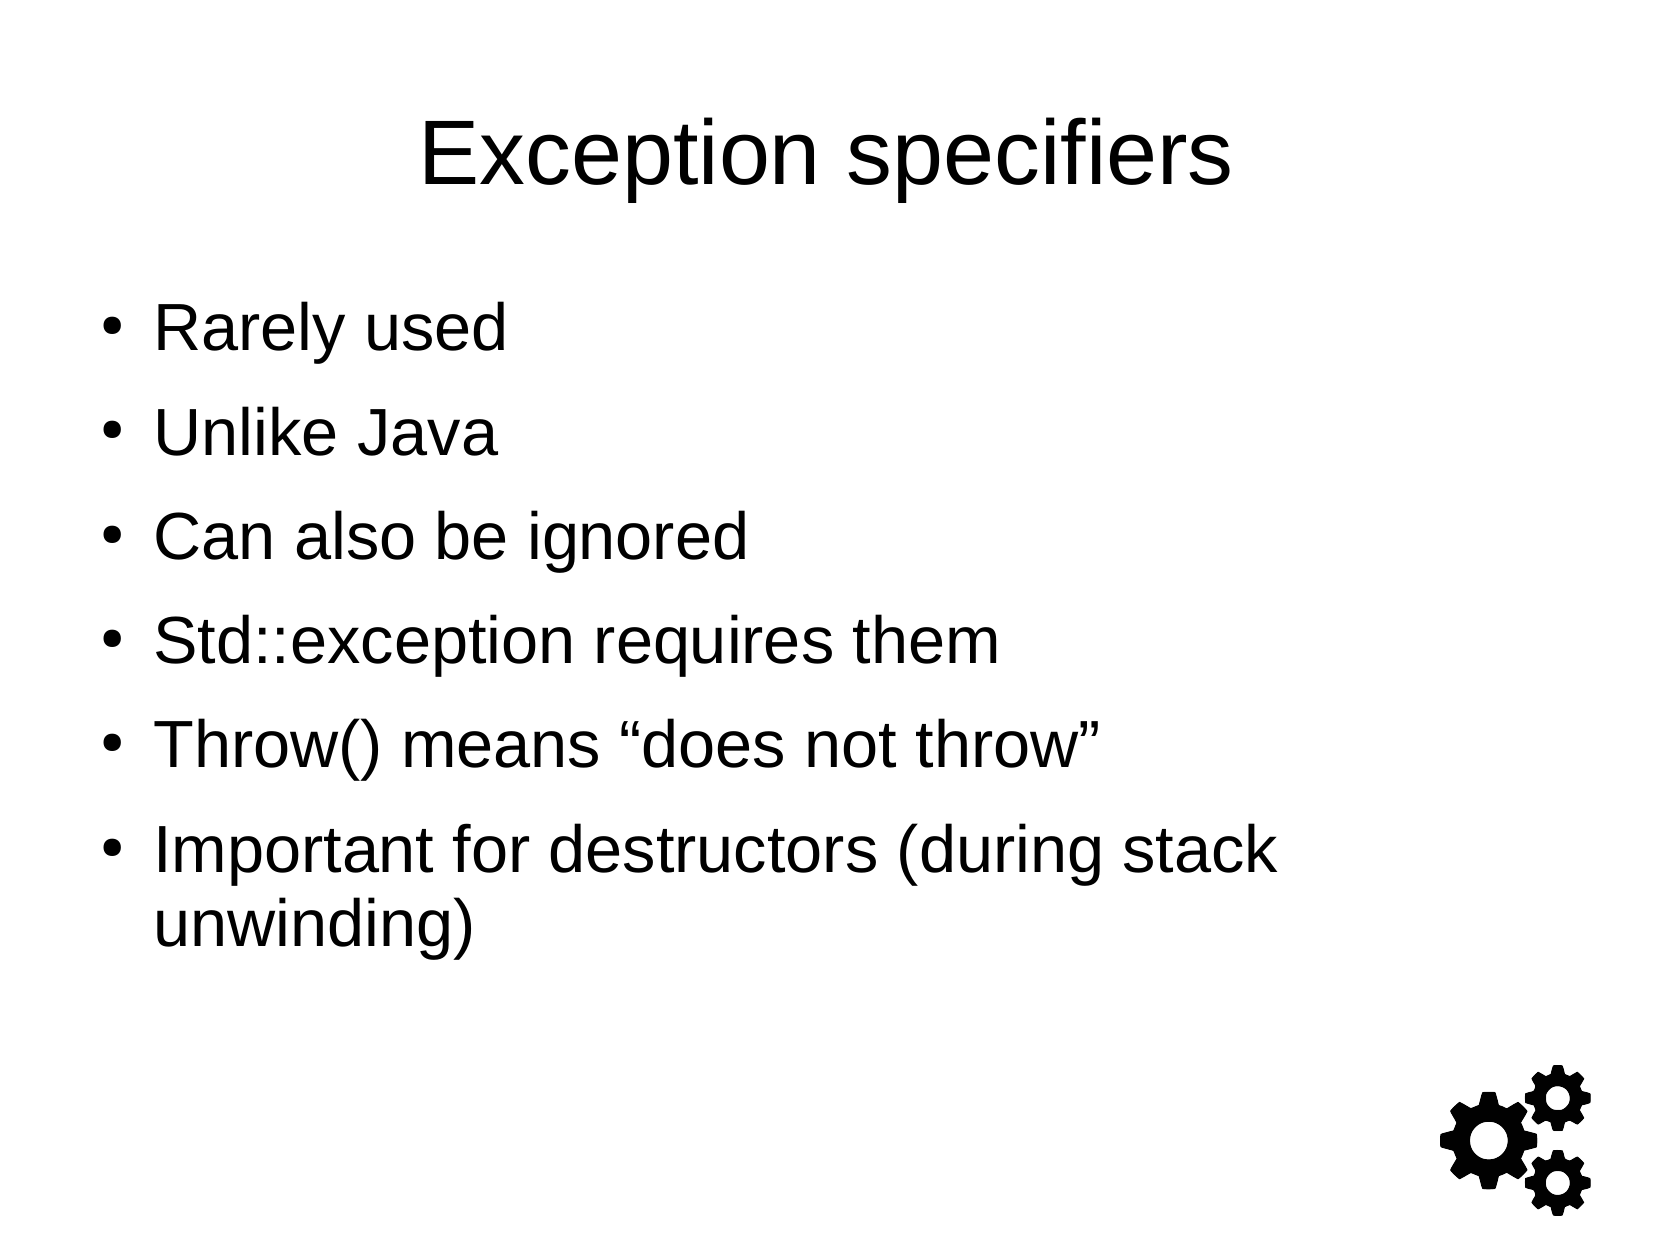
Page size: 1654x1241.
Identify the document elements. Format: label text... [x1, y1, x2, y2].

title Exception specifiers [82, 49, 1571, 257]
list Rarely used Unlike Java Can also be ignored Std::exception requires them Throw() means “does not throw” Important for destructors (during stack unwinding) [82, 290, 1571, 1010]
picture [1440, 1065, 1591, 1216]
